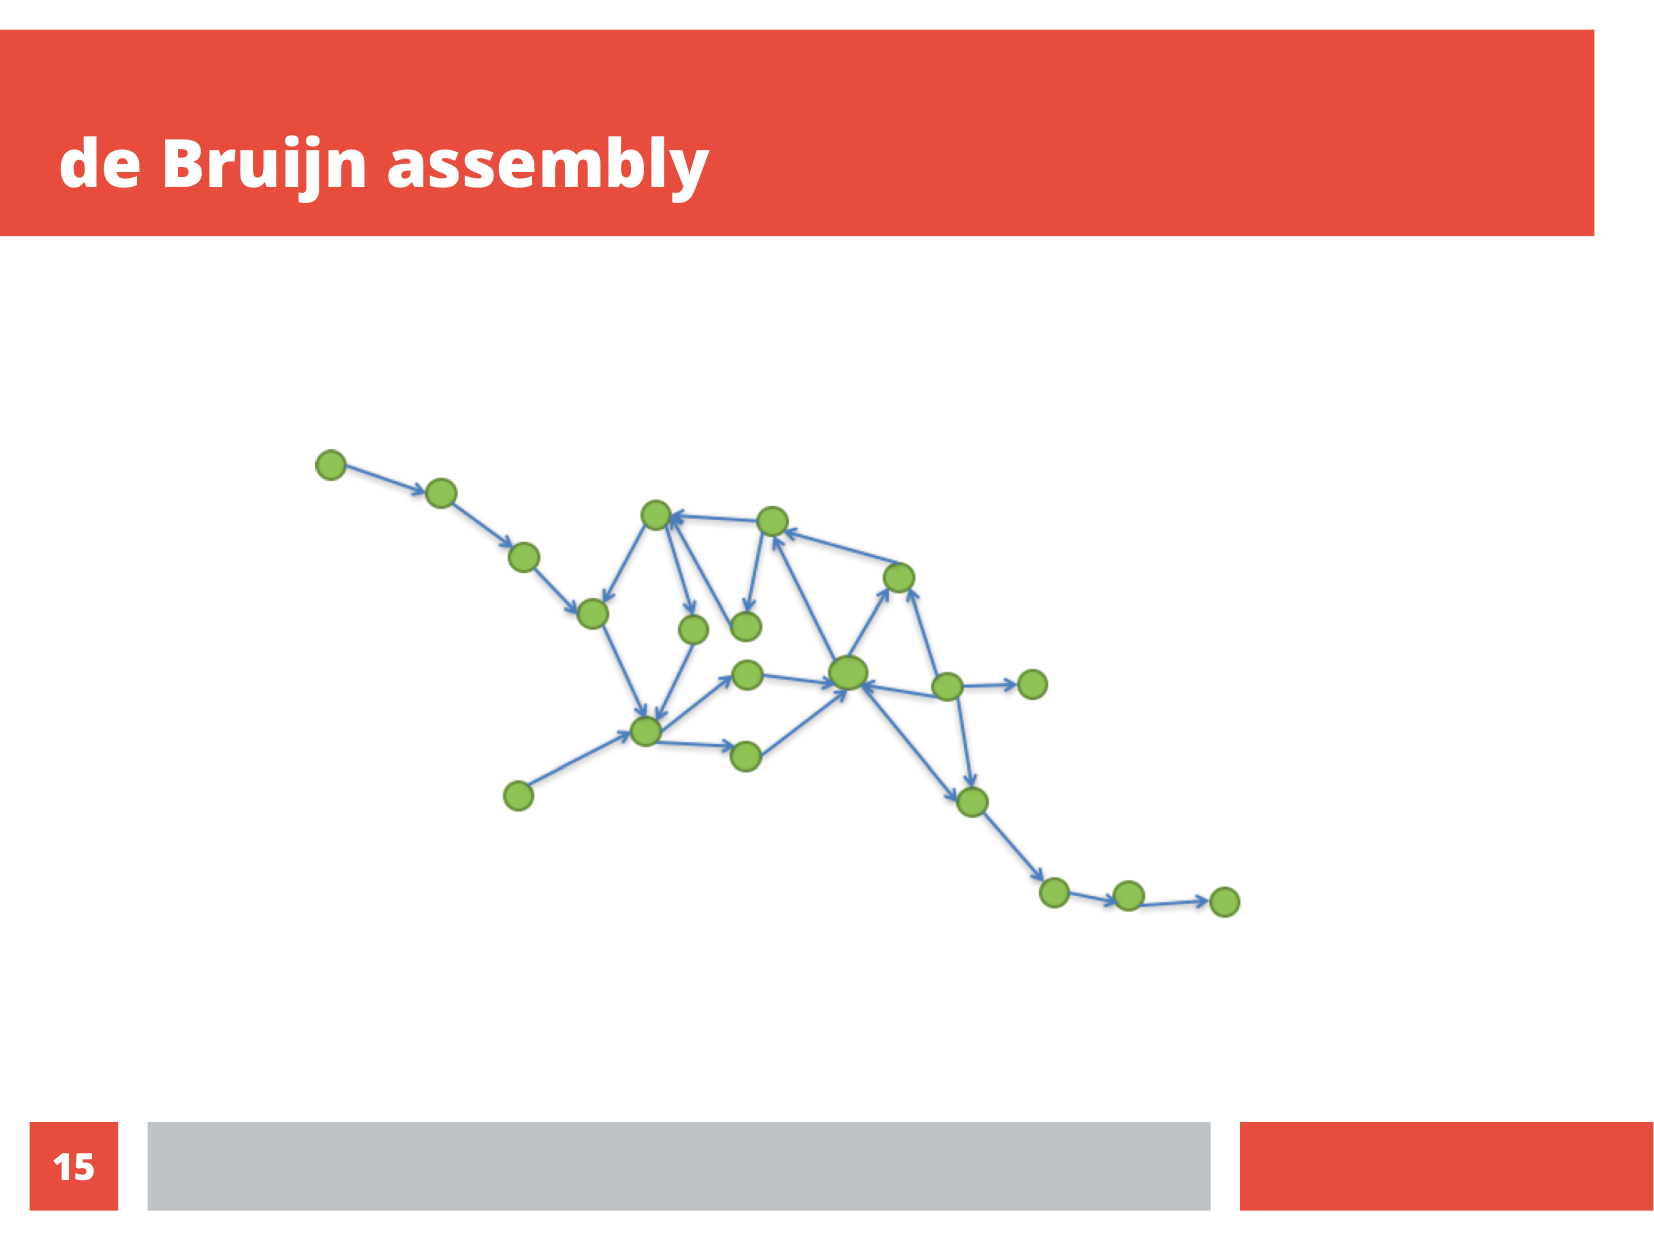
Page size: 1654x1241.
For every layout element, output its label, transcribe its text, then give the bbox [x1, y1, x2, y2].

picture [315, 449, 1241, 926]
title de Bruijn assembly [59, 59, 1595, 207]
